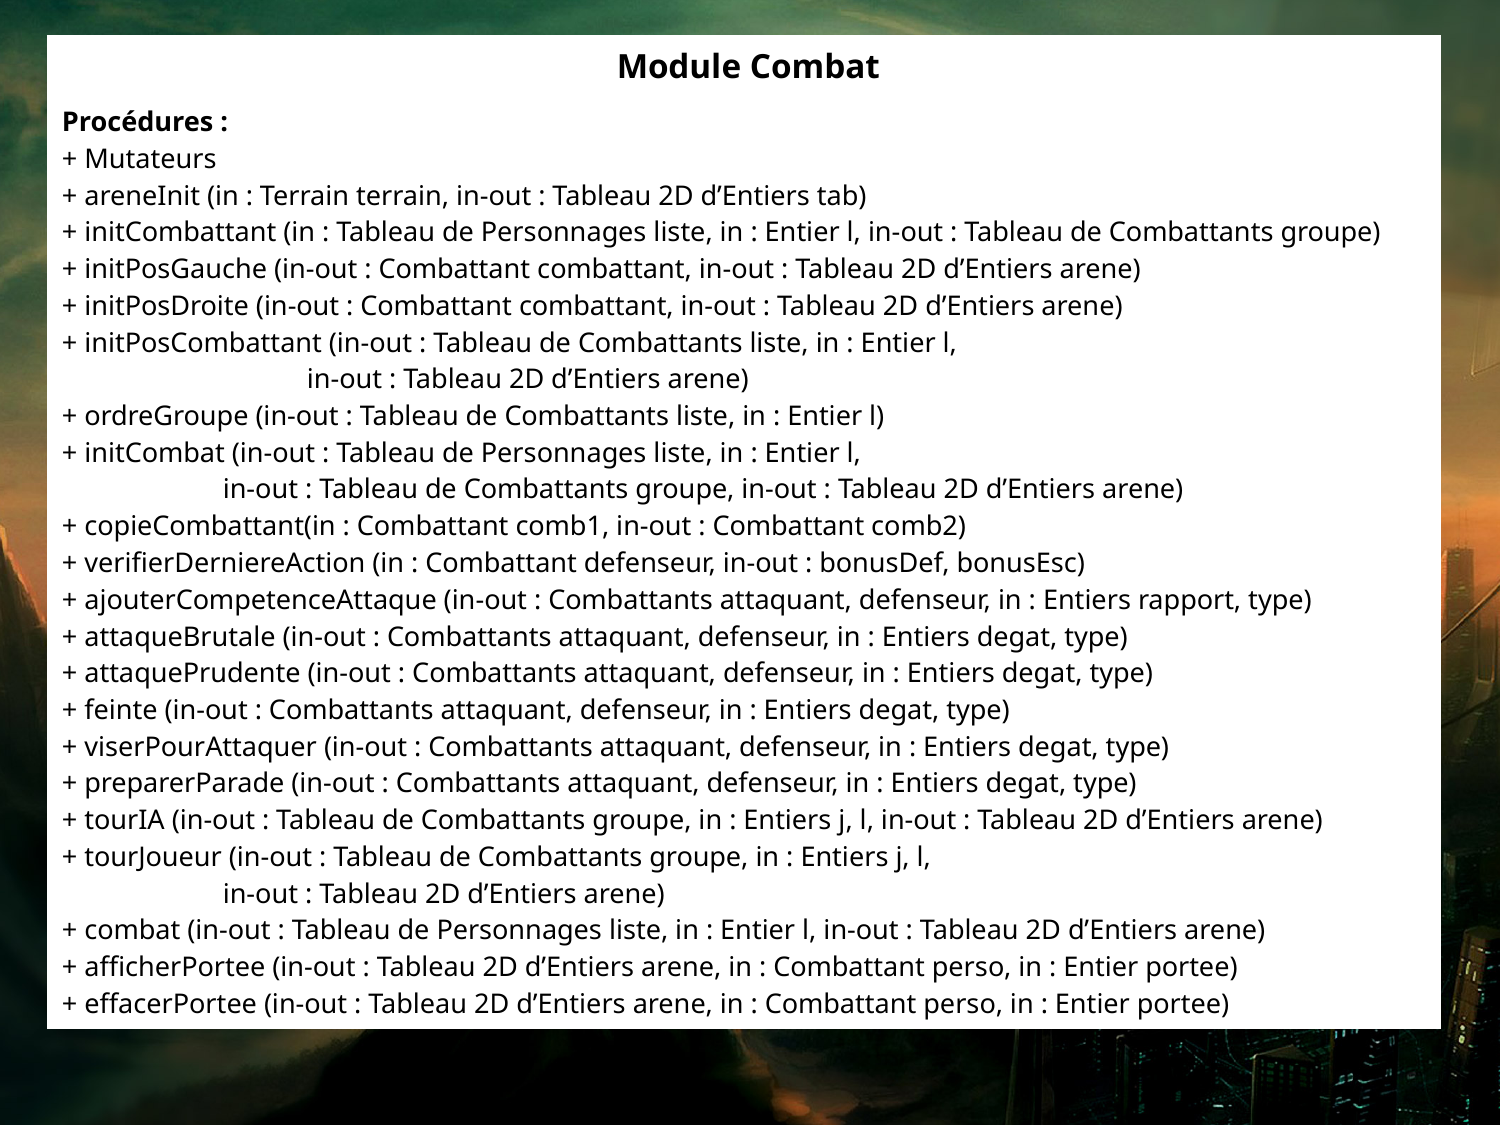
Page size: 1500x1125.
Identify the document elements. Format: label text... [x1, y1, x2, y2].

table_cell Procédures : + Mutateurs + areneInit (in : Terrain terrain, in-out : Tableau 2D d’Entiers tab) + initCombattant (in : Tableau de Personnages liste, in : Entier l, in-out : Tableau de Combattants groupe) + initPosGauche (in-out : Combattant combattant, in-out : Tableau 2D d’Entiers arene) + initPosDroite (in-out : Combattant combattant, in-out : Tableau 2D d’Entiers arene) + initPosCombattant (in-out : Tableau de Combattants liste, in : Entier l, in-out : Tableau 2D d’Entiers arene) + ordreGroupe (in-out : Tableau de Combattants liste, in : Entier l) + initCombat (in-out : Tableau de Personnages liste, in : Entier l, in-out : Tableau de Combattants groupe, in-out : Tableau 2D d’Entiers arene) + copieCombattant(in : Combattant comb1, in-out : Combattant comb2) + verifierDerniereAction (in : Combattant defenseur, in-out : bonusDef, bonusEsc) + ajouterCompetenceAttaque (in-out : Combattants attaquant, defenseur, in : Entiers rapport, type) + attaqueBrutale (in-out : Combattants attaquant, defenseur, in : Entiers degat, type) + attaquePrudente (in-out : Combattants attaquant, defenseur, in : Entiers degat, type) + feinte (in-out : Combattants attaquant, defenseur, in : Entiers degat, type) + viserPourAttaquer (in-out : Combattants attaquant, defenseur, in : Entiers degat, type) + preparerParade (in-out : Combattants attaquant, defenseur, in : Entiers degat, type) + tourIA (in-out : Tableau de Combattants groupe, in : Entiers j, l, in-out : Tableau 2D d’Entiers arene) + tourJoueur (in-out : Tableau de Combattants groupe, in : Entiers j, l, in-out : Tableau 2D d’Entiers arene) + combat (in-out : Tableau de Personnages liste, in : Entier l, in-out : Tableau 2D d’Entiers arene) + afficherPortee (in-out : Tableau 2D d’Entiers arene, in : Combattant perso, in : Entier portee) + effacerPortee (in-out : Tableau 2D d’Entiers arene, in : Combattant perso, in : Entier portee) [47, 95, 1441, 1029]
picture [0, 0, 1500, 1125]
table_header Module Combat [47, 35, 1441, 95]
